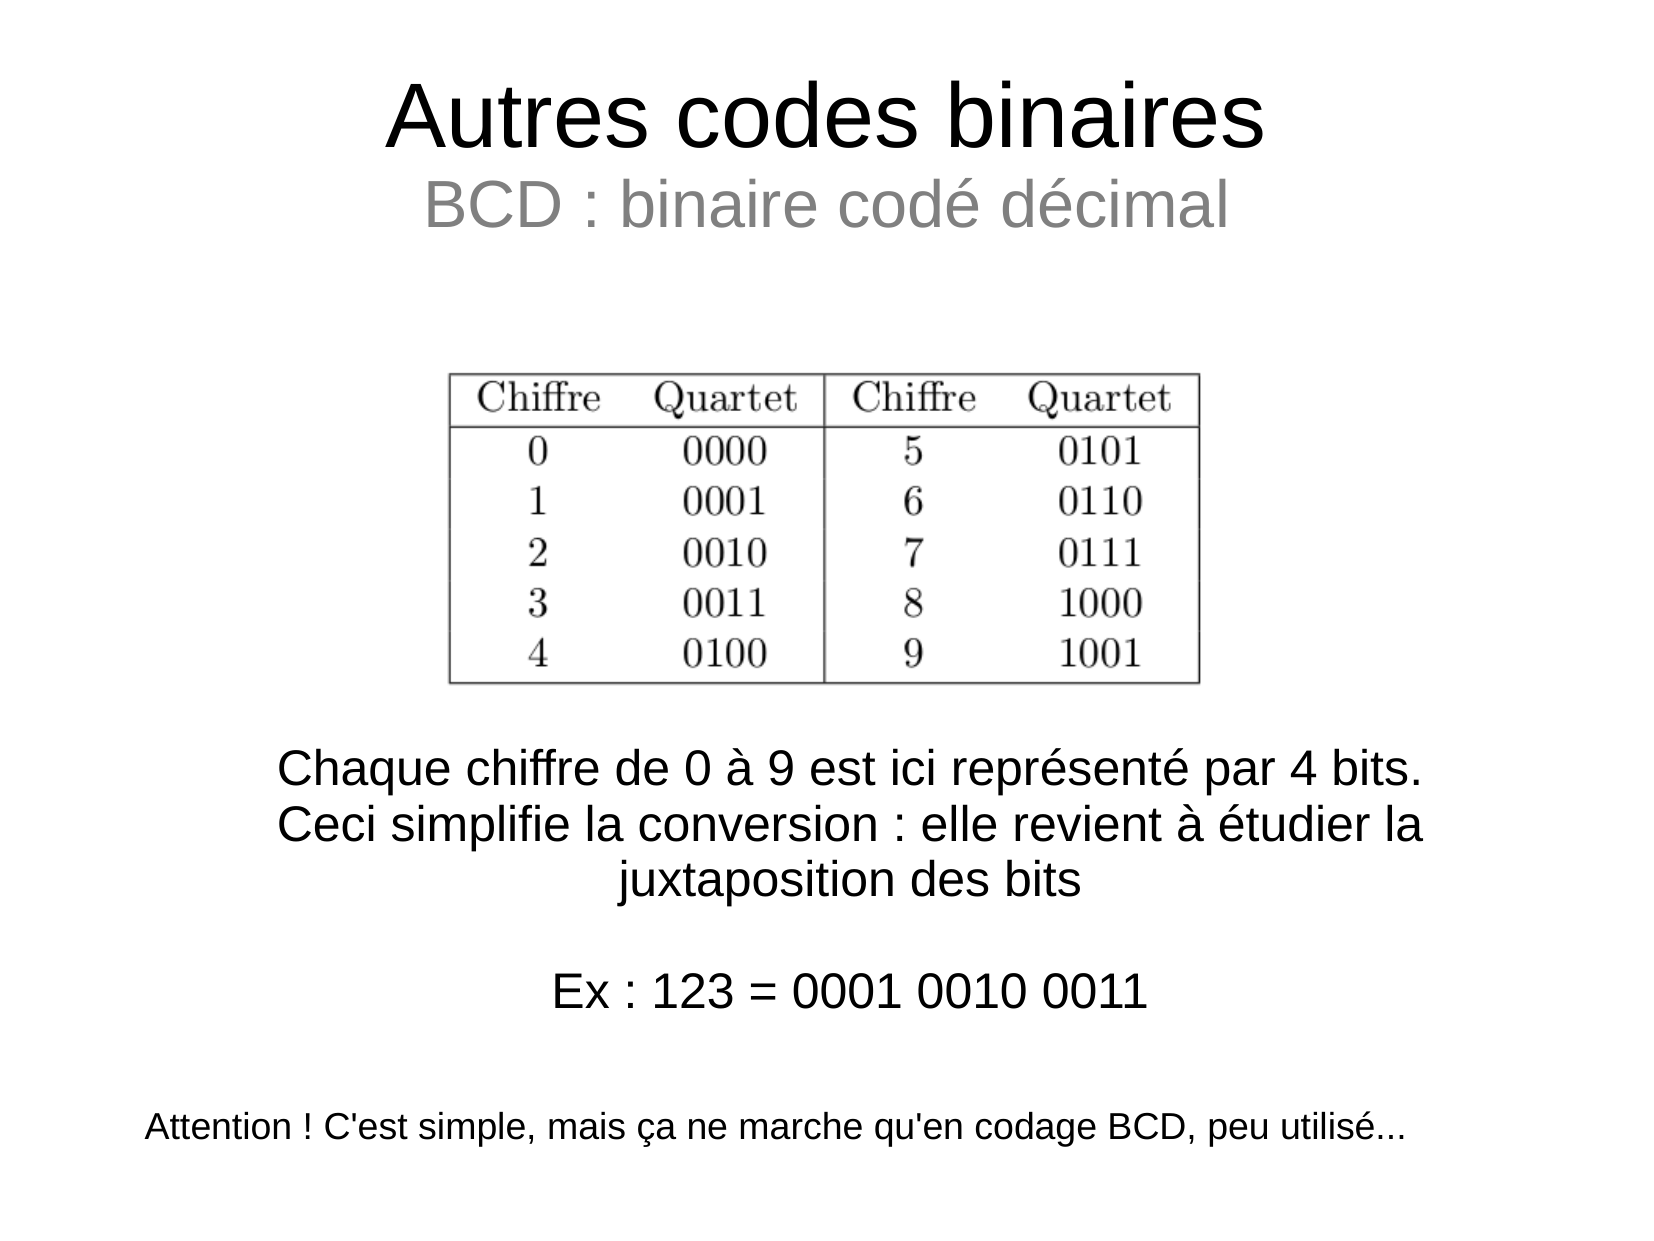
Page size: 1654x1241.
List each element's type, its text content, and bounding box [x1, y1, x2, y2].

text_box Attention ! C'est simple, mais ça ne marche qu'en codage BCD, peu utilisé... [129, 1098, 1571, 1156]
text_box Chaque chiffre de 0 à 9 est ici représenté par 4 bits. Ceci simplifie la conversion : elle revient à étudier la juxtaposition des bits Ex : 123 = 0001 0010 0011 [248, 732, 1453, 1029]
title Autres codes binaires BCD : binaire codé décimal [82, 49, 1571, 257]
picture [401, 342, 1260, 709]
